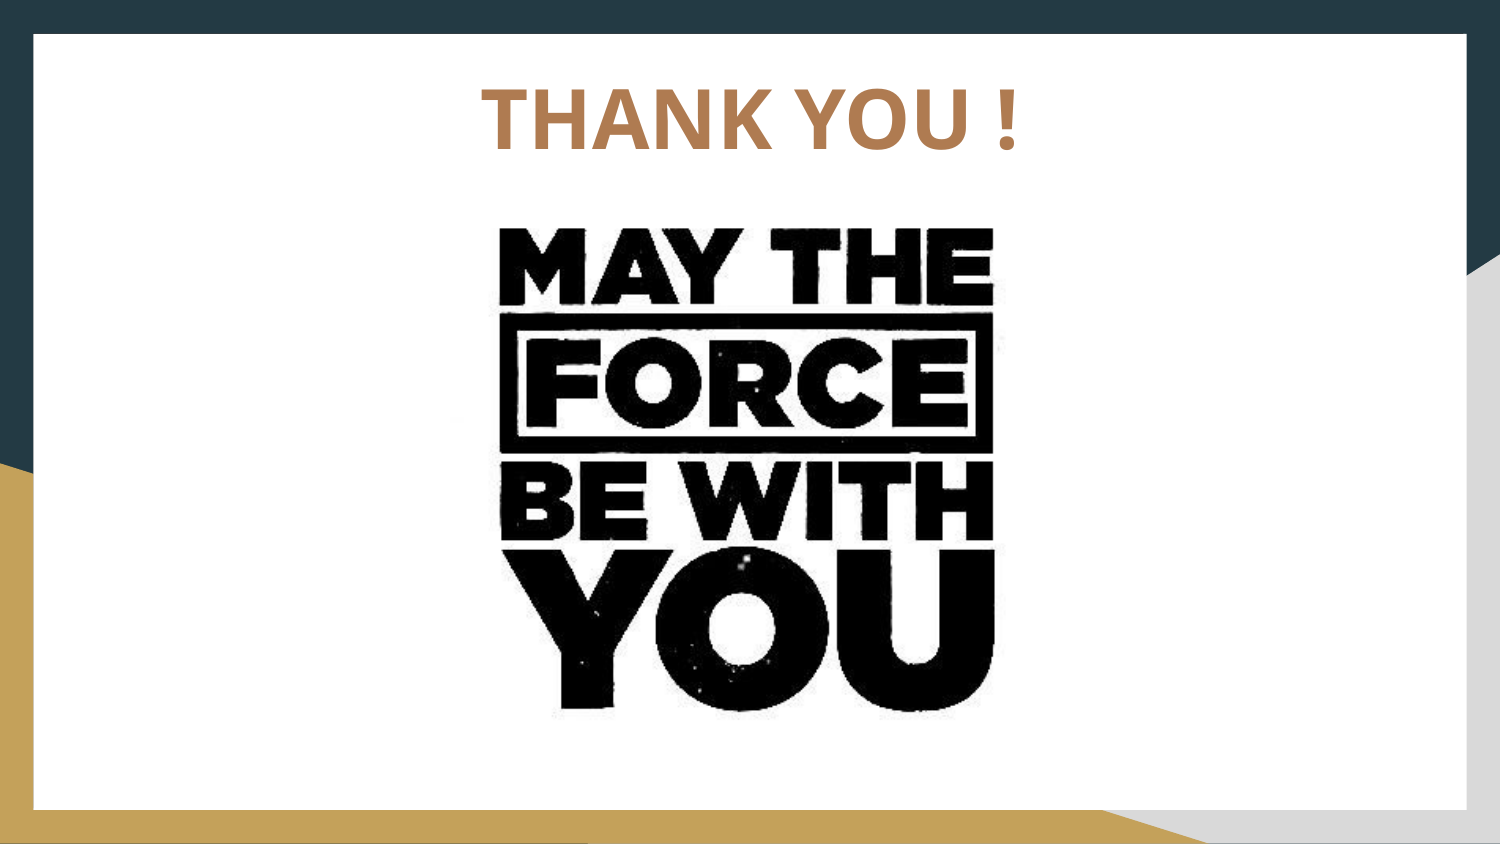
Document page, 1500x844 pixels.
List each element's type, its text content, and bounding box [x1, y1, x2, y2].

title THANK YOU ! [134, 51, 1366, 208]
picture [426, 207, 1061, 742]
